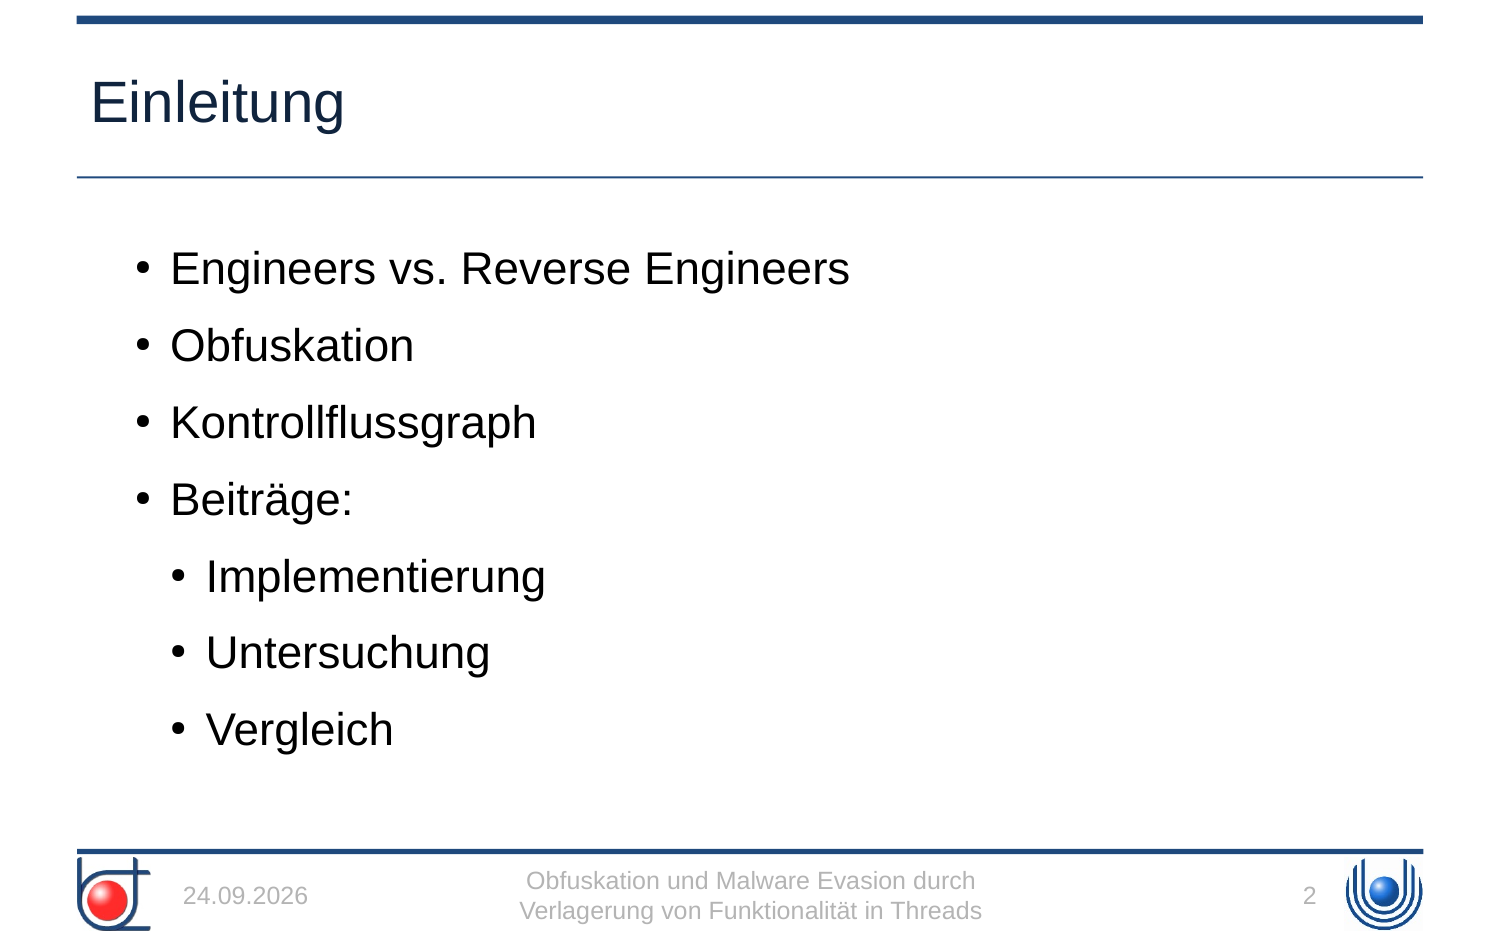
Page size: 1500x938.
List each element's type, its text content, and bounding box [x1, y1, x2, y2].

picture [1344, 857, 1423, 931]
picture [76, 857, 151, 931]
title Einleitung [75, 19, 1425, 178]
footer Obfuskation und Malware Evasion durch Verlagerung von Funktionalität in Threads [456, 860, 1047, 929]
slide_number 30.08.2021 [183, 860, 454, 929]
slide_number <number> [1047, 860, 1317, 929]
text_box Engineers vs. Reverse Engineers Obfuskation Kontrollflussgraph Beiträge: Implementierung Untersuchung Vergleich [120, 210, 1381, 811]
